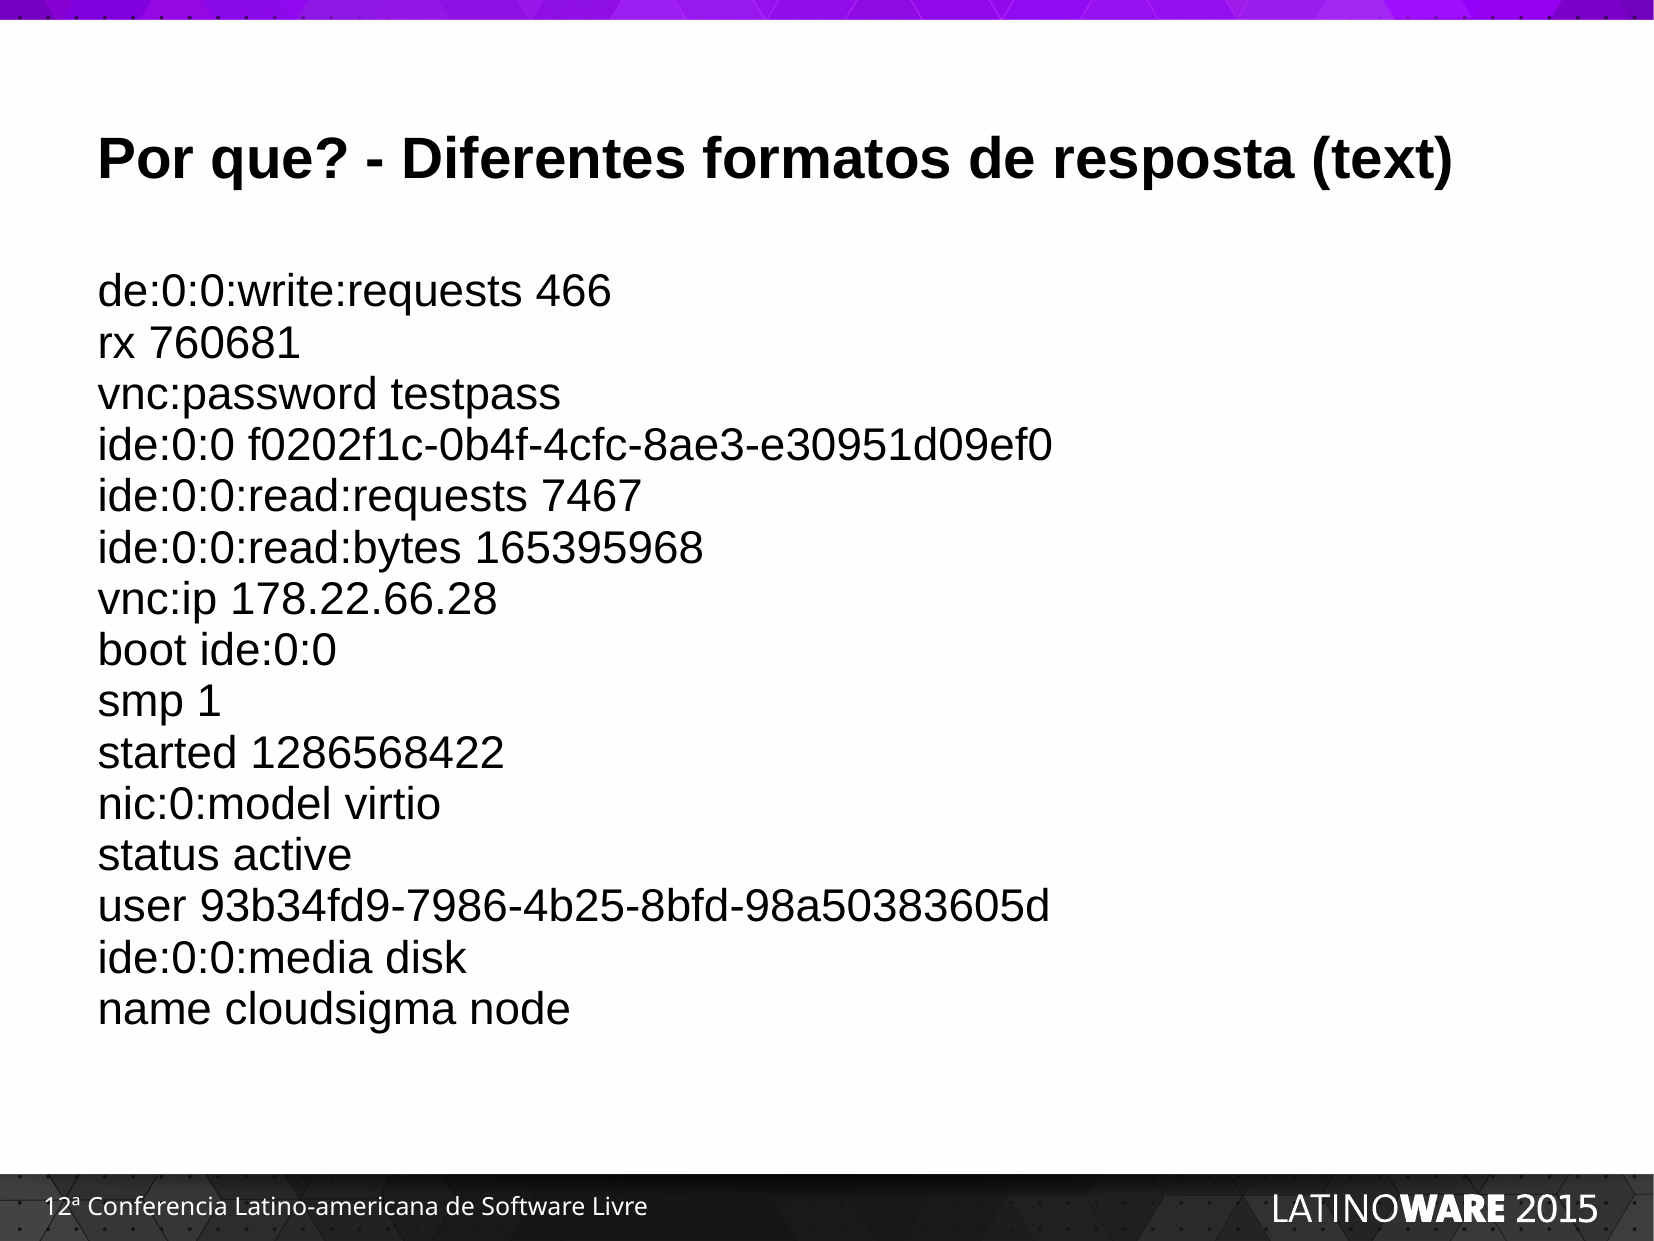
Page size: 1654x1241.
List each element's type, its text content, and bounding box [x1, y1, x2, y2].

text_box 12ª Conferencia Latino-americana de Software Livre [28, 1181, 1127, 1239]
picture [0, 0, 1654, 1241]
text_box Por que? - Diferentes formatos de resposta (text) de:0:0:write:requests 466 rx 760681 vnc:password testpass ide:0:0 f0202f1c-0b4f-4cfc-8ae3-e30951d09ef0 ide:0:0:read:requests 7467 ide:0:0:read:bytes 165395968 vnc:ip 178.22.66.28 boot ide:0:0 smp 1 started 1286568422 nic:0:model virtio status active user 93b34fd9-7986-4b25-8bfd-98a50383605d ide:0:0:media disk name cloudsigma node [82, 118, 1571, 1117]
